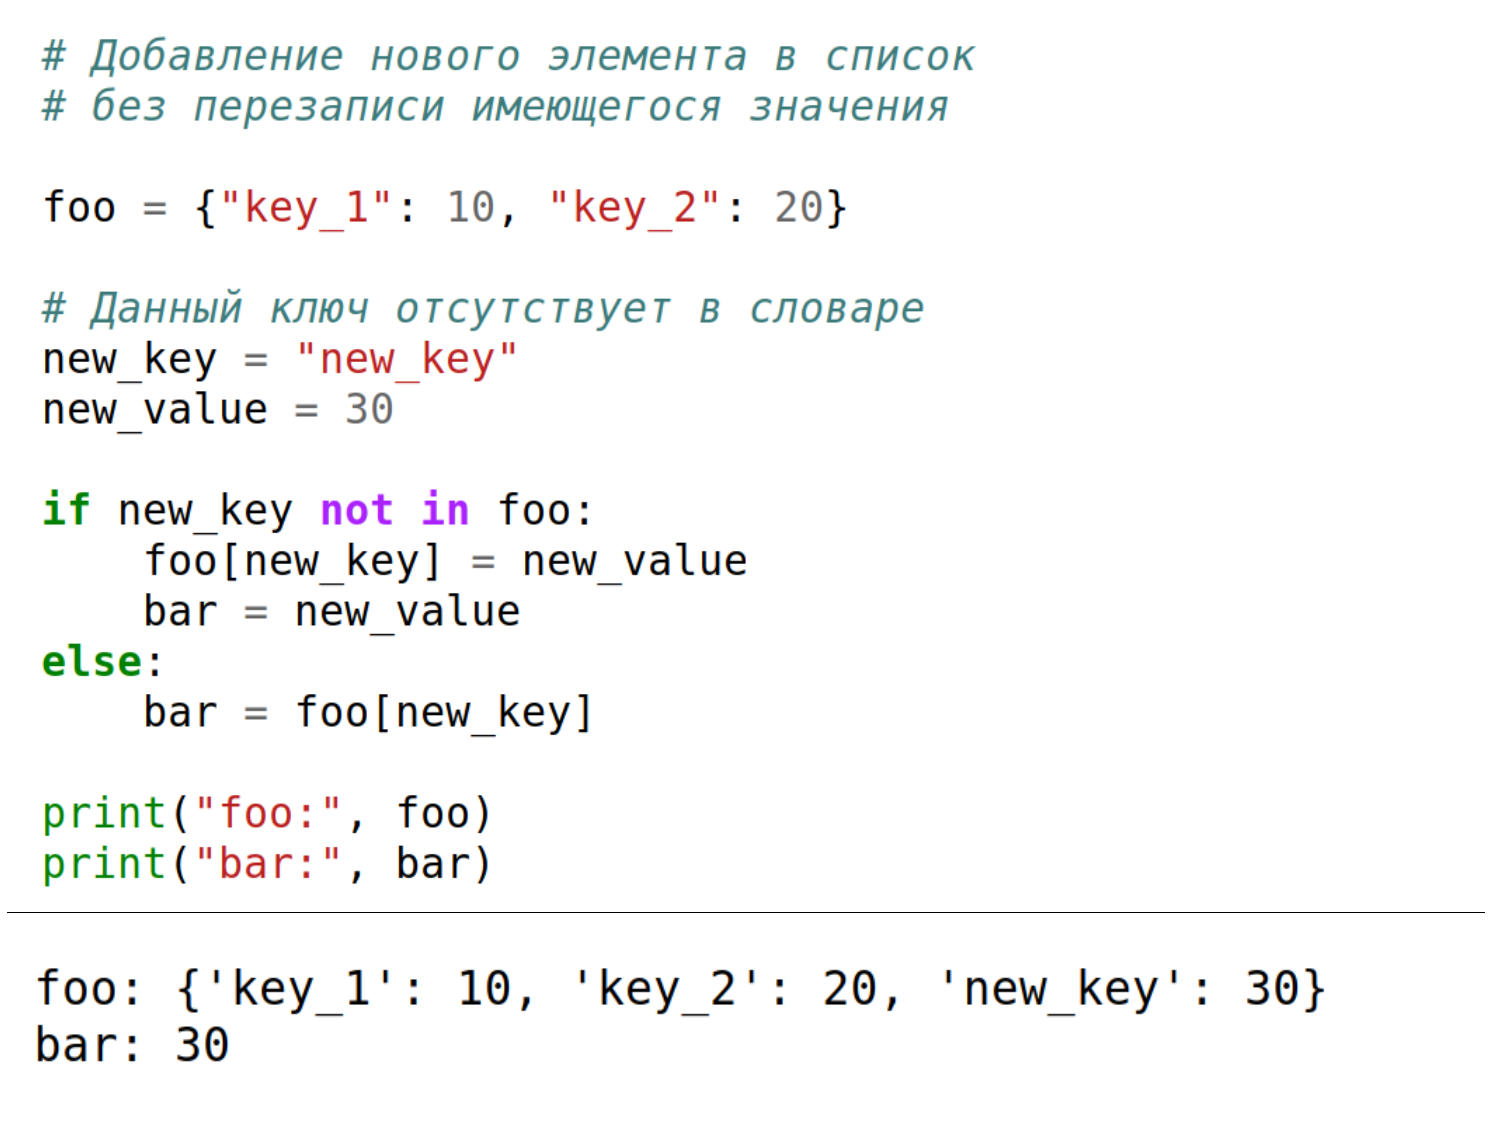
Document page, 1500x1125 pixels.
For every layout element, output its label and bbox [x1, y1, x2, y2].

picture [23, 24, 997, 909]
picture [18, 953, 1332, 1074]
